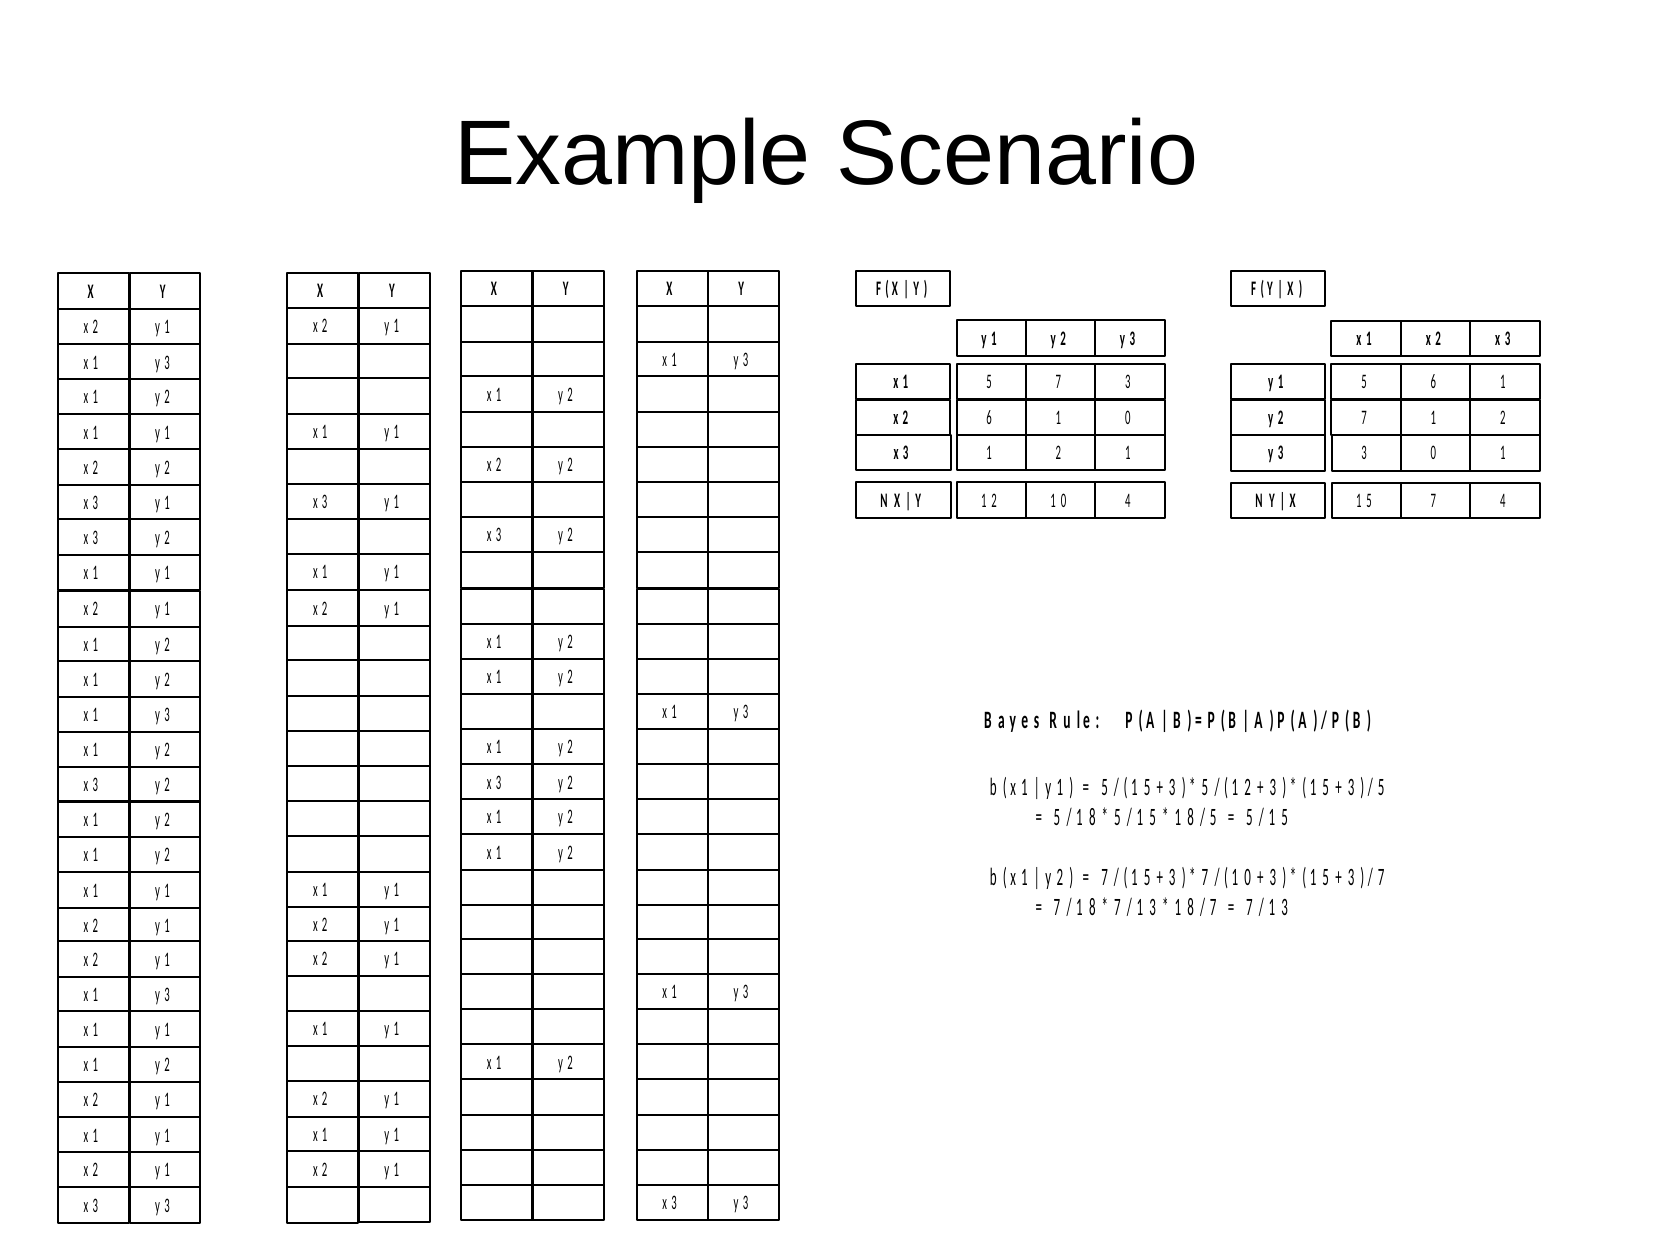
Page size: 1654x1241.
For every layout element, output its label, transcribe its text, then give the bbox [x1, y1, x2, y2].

picture [969, 697, 1396, 751]
picture [57, 269, 781, 1231]
picture [855, 269, 1166, 526]
picture [1230, 270, 1541, 526]
picture [974, 765, 1411, 938]
title Example Scenario [82, 49, 1571, 257]
